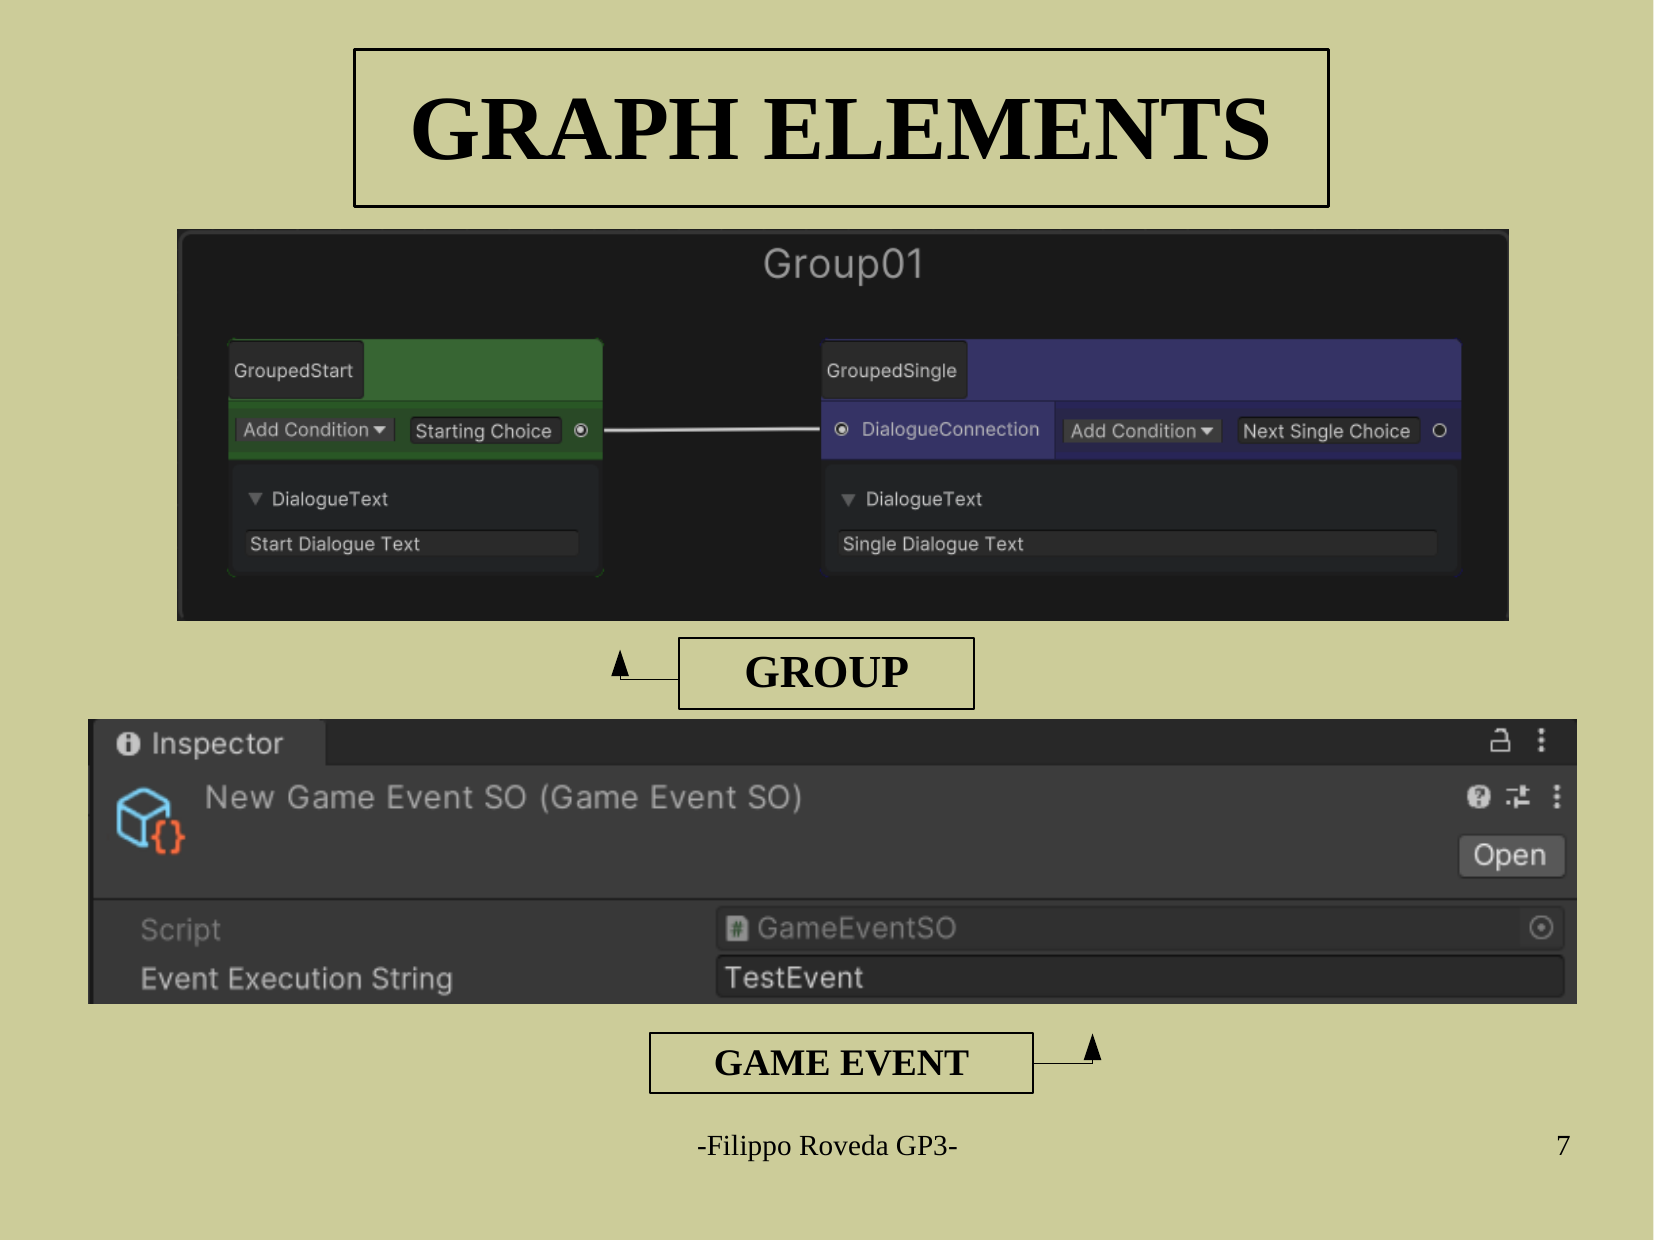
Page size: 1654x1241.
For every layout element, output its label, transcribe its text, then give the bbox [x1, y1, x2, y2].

picture [177, 229, 1509, 621]
picture [88, 719, 1577, 1004]
text_box GAME EVENT [649, 1033, 1034, 1093]
title GRAPH ELEMENTS [354, 49, 1329, 207]
text_box GROUP [679, 638, 975, 709]
